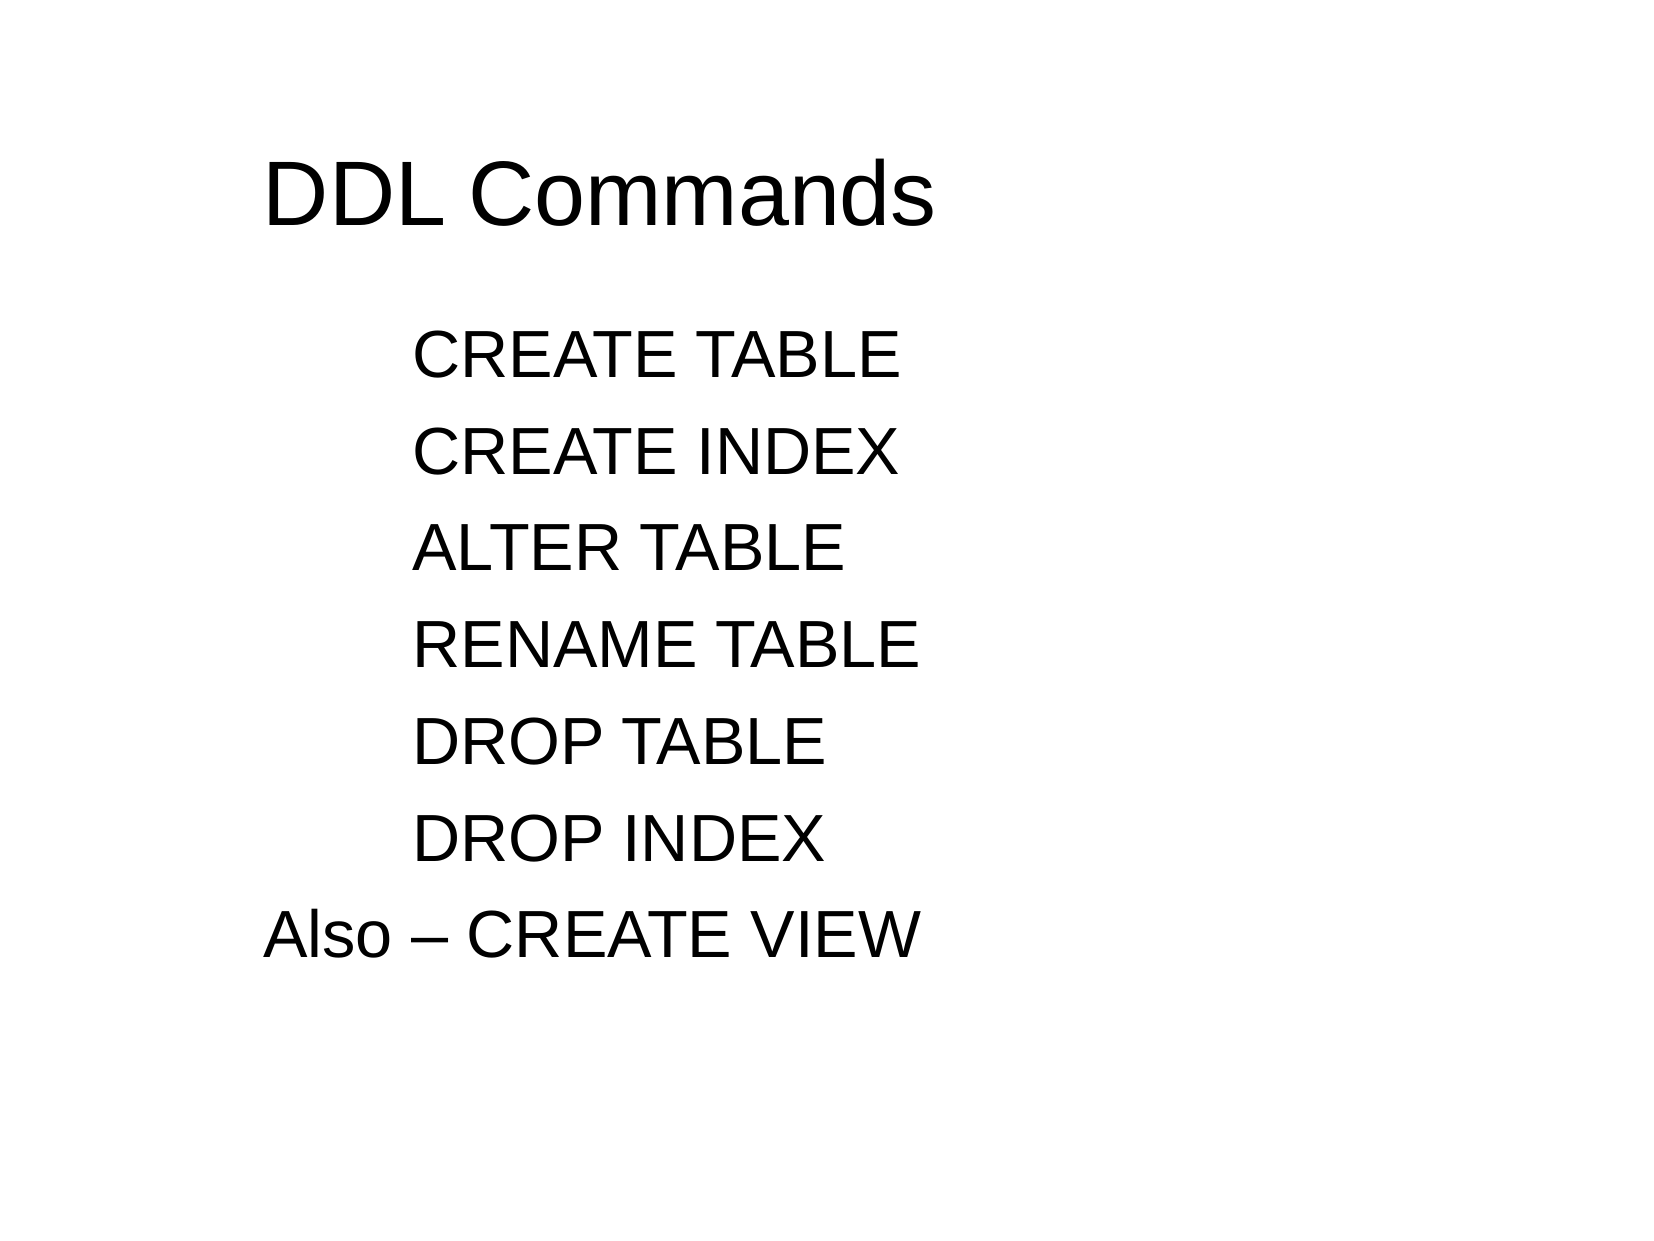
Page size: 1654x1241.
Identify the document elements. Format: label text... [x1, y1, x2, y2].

title DDL Commands [247, 44, 1654, 252]
list CREATE TABLE CREATE INDEX ALTER TABLE RENAME TABLE DROP TABLE DROP INDEX Also – CREATE VIEW [247, 303, 1654, 1048]
